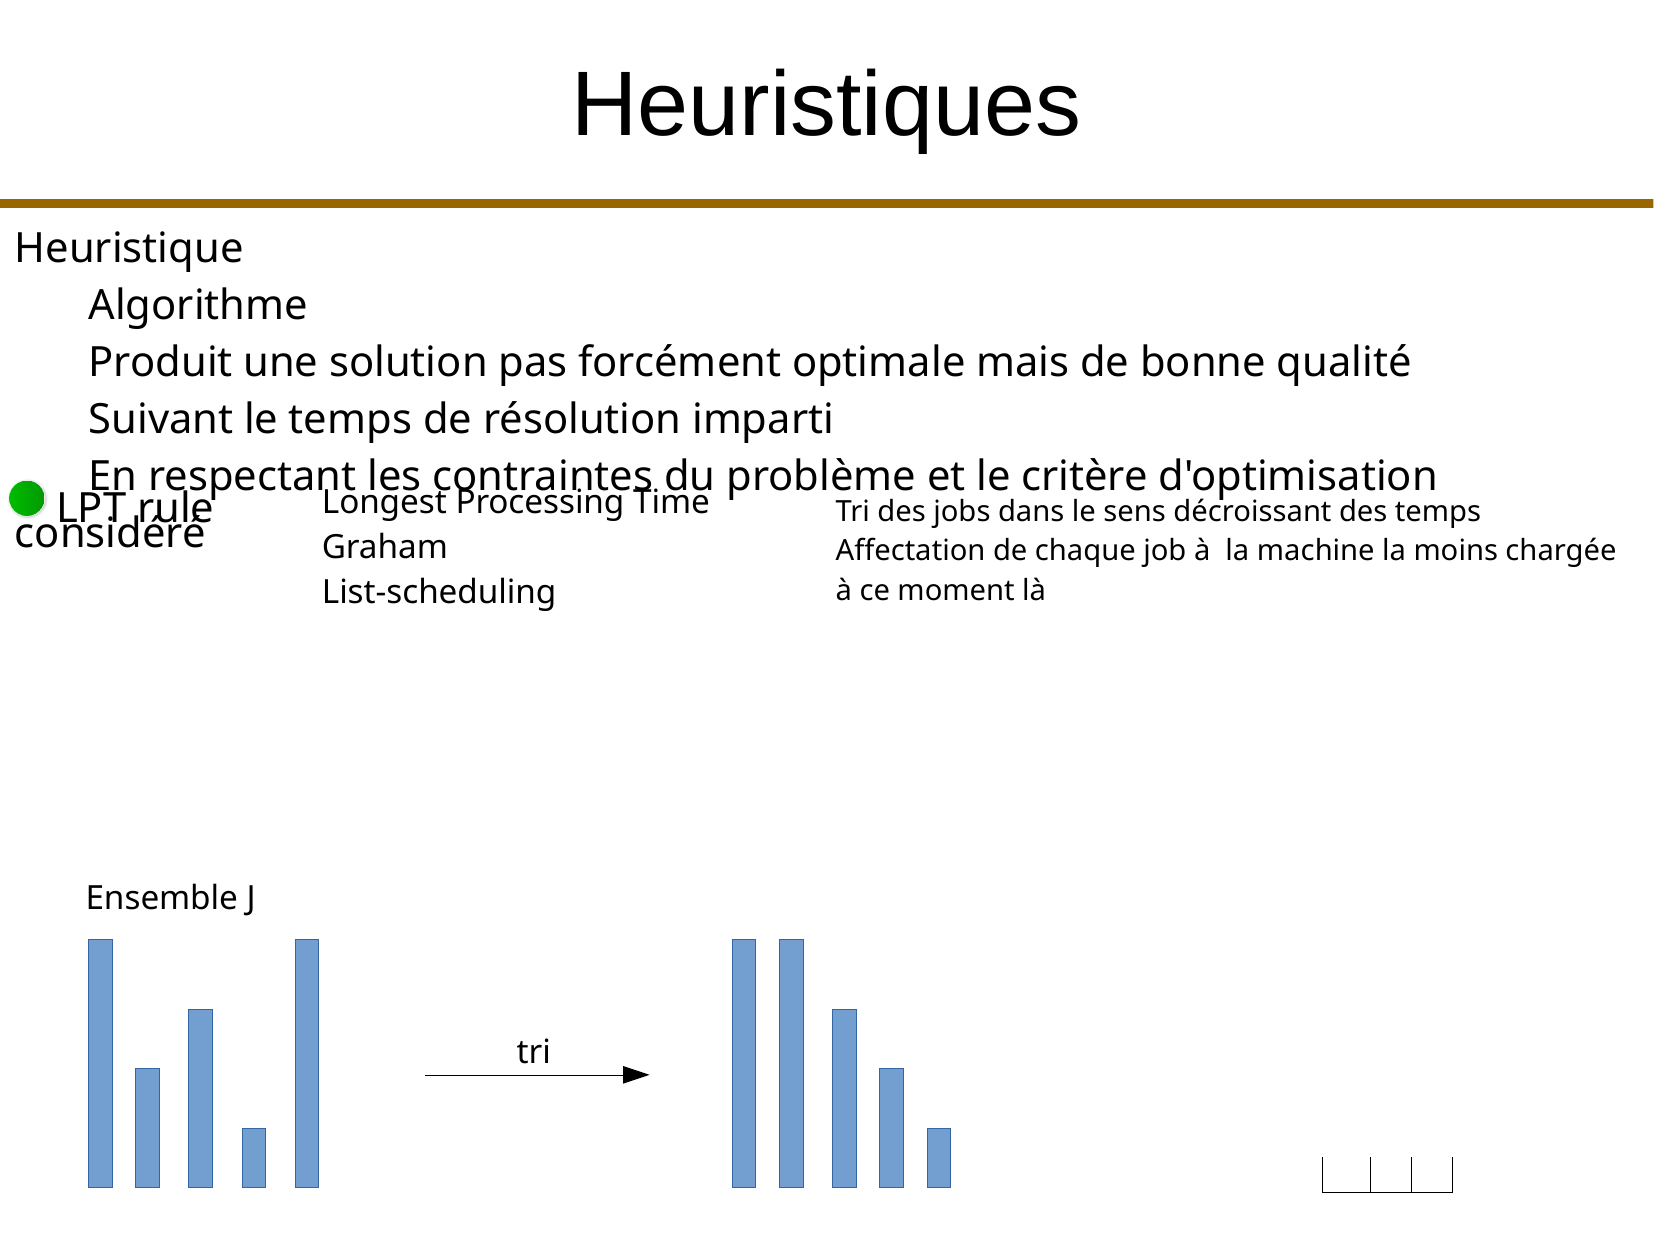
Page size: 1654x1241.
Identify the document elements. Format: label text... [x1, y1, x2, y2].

text_box [832, 1009, 857, 1188]
text_box Longest Processing Time Graham List-scheduling [307, 470, 810, 603]
picture [6, 478, 50, 520]
text_box [88, 939, 113, 1188]
text_box [732, 939, 756, 1188]
text_box tri [501, 1020, 567, 1074]
text_box [188, 1009, 213, 1188]
text_box Tri des jobs dans le sens décroissant des temps Affectation de chaque job à la machine la moins chargée à ce moment là [820, 482, 1654, 621]
text_box Heuristique Algorithme Produit une solution pas forcément optimale mais de bonne qualité Suivant le temps de résolution imparti En respectant les contraintes du problème et le critère d'optimisation considéré [0, 210, 1654, 465]
text_box [242, 1128, 266, 1188]
text_box [295, 939, 319, 1188]
title Heuristiques [82, 34, 1571, 174]
text_box [927, 1128, 951, 1188]
text_box [135, 1068, 160, 1188]
text_box LPT rule [41, 470, 272, 534]
text_box [779, 939, 804, 1188]
text_box Ensemble J [70, 866, 331, 920]
text_box [879, 1068, 904, 1188]
